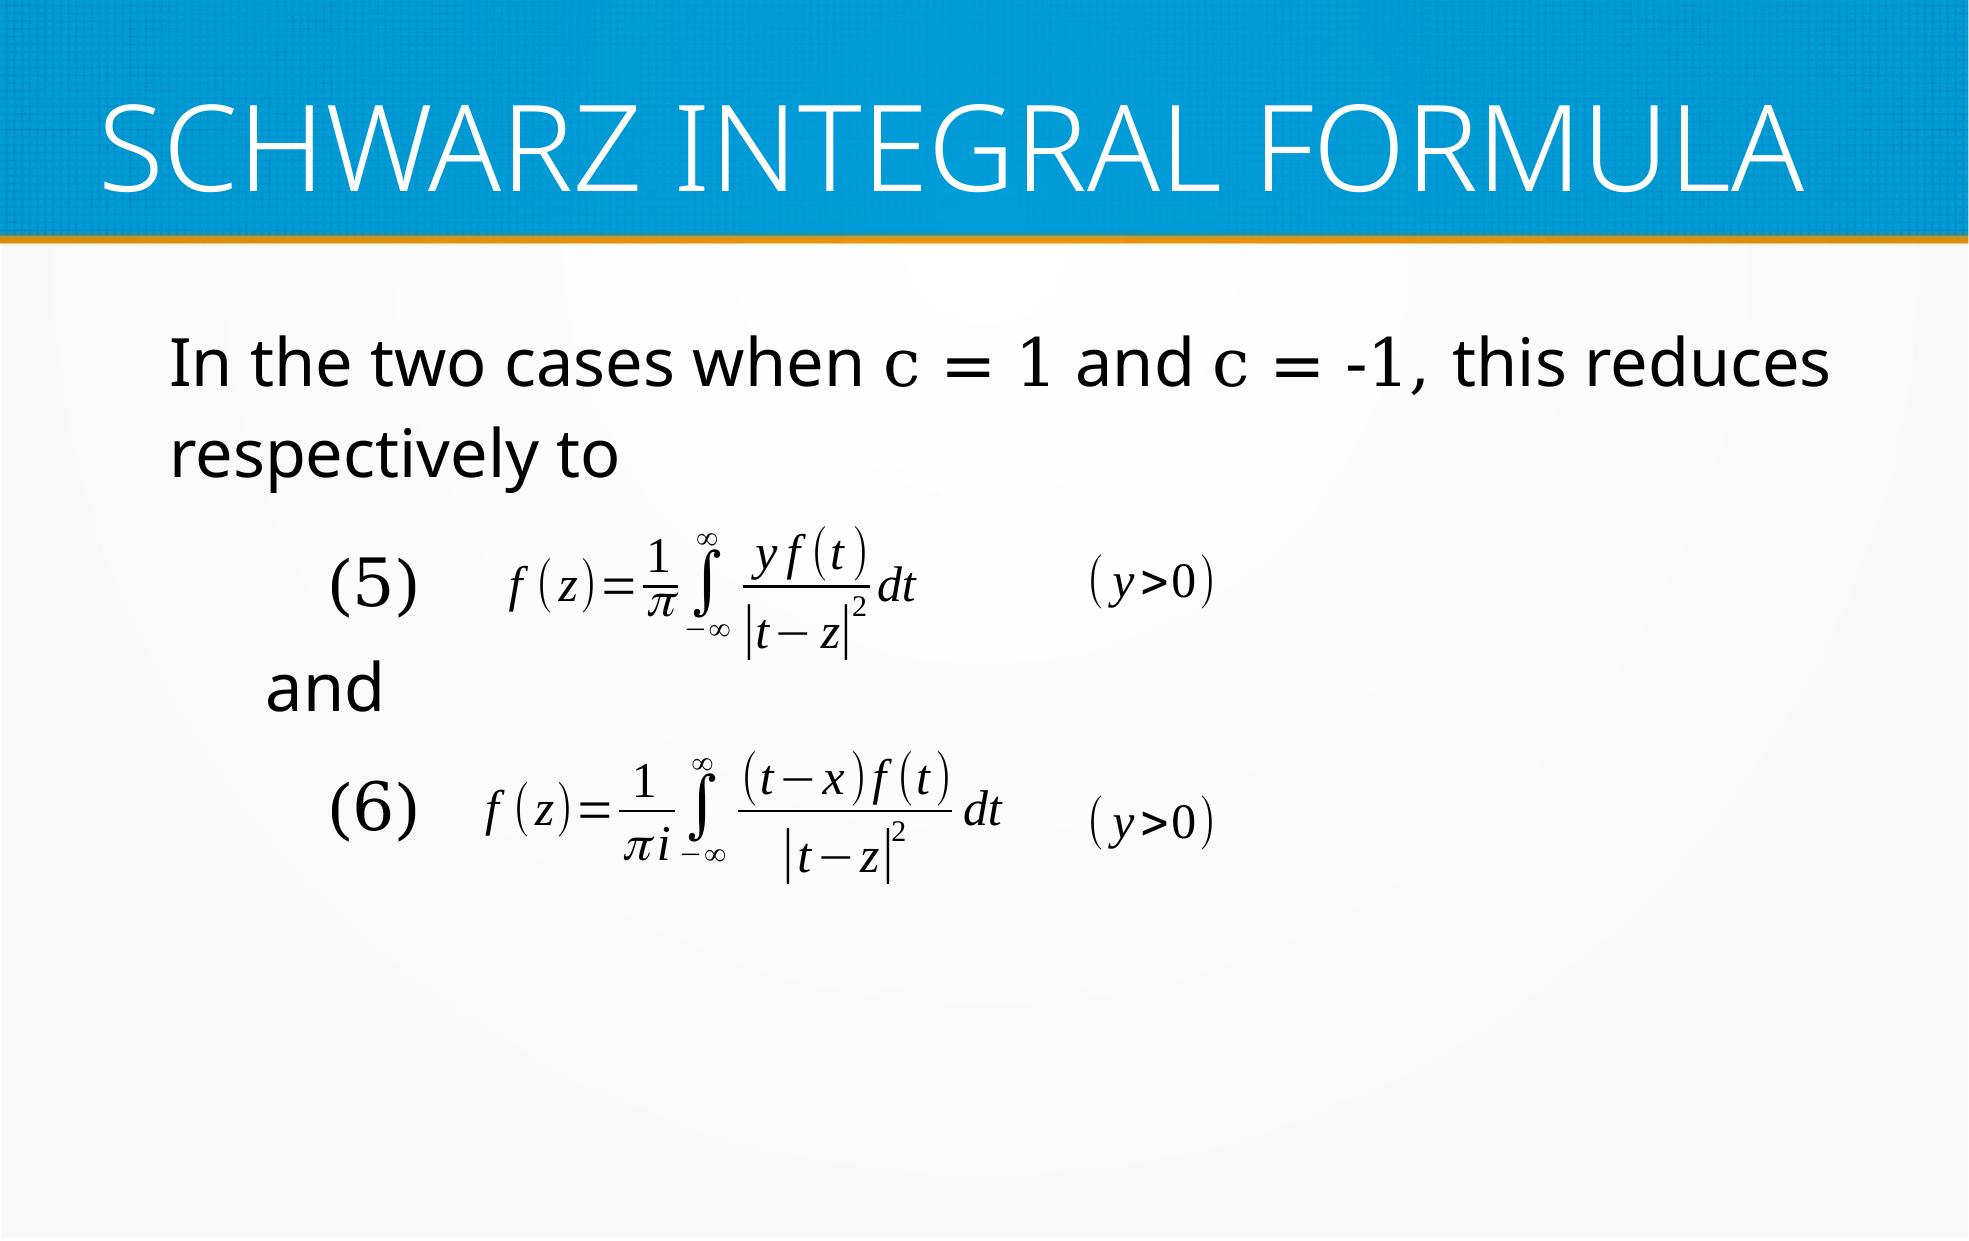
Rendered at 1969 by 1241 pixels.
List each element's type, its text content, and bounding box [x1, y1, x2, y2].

list In the two cases when c = 1 and c = -1, this reduces respectively to [98, 315, 1861, 1081]
picture [0, 233, 1969, 1241]
title SCHWARZ INTEGRAL FORMULA [98, 19, 1870, 227]
text_box (6) [318, 771, 508, 851]
text_box and [259, 637, 402, 734]
chart [1074, 550, 1230, 611]
text_box (5) [318, 547, 508, 626]
chart [1074, 791, 1230, 852]
chart [472, 746, 1017, 887]
chart [496, 522, 933, 662]
